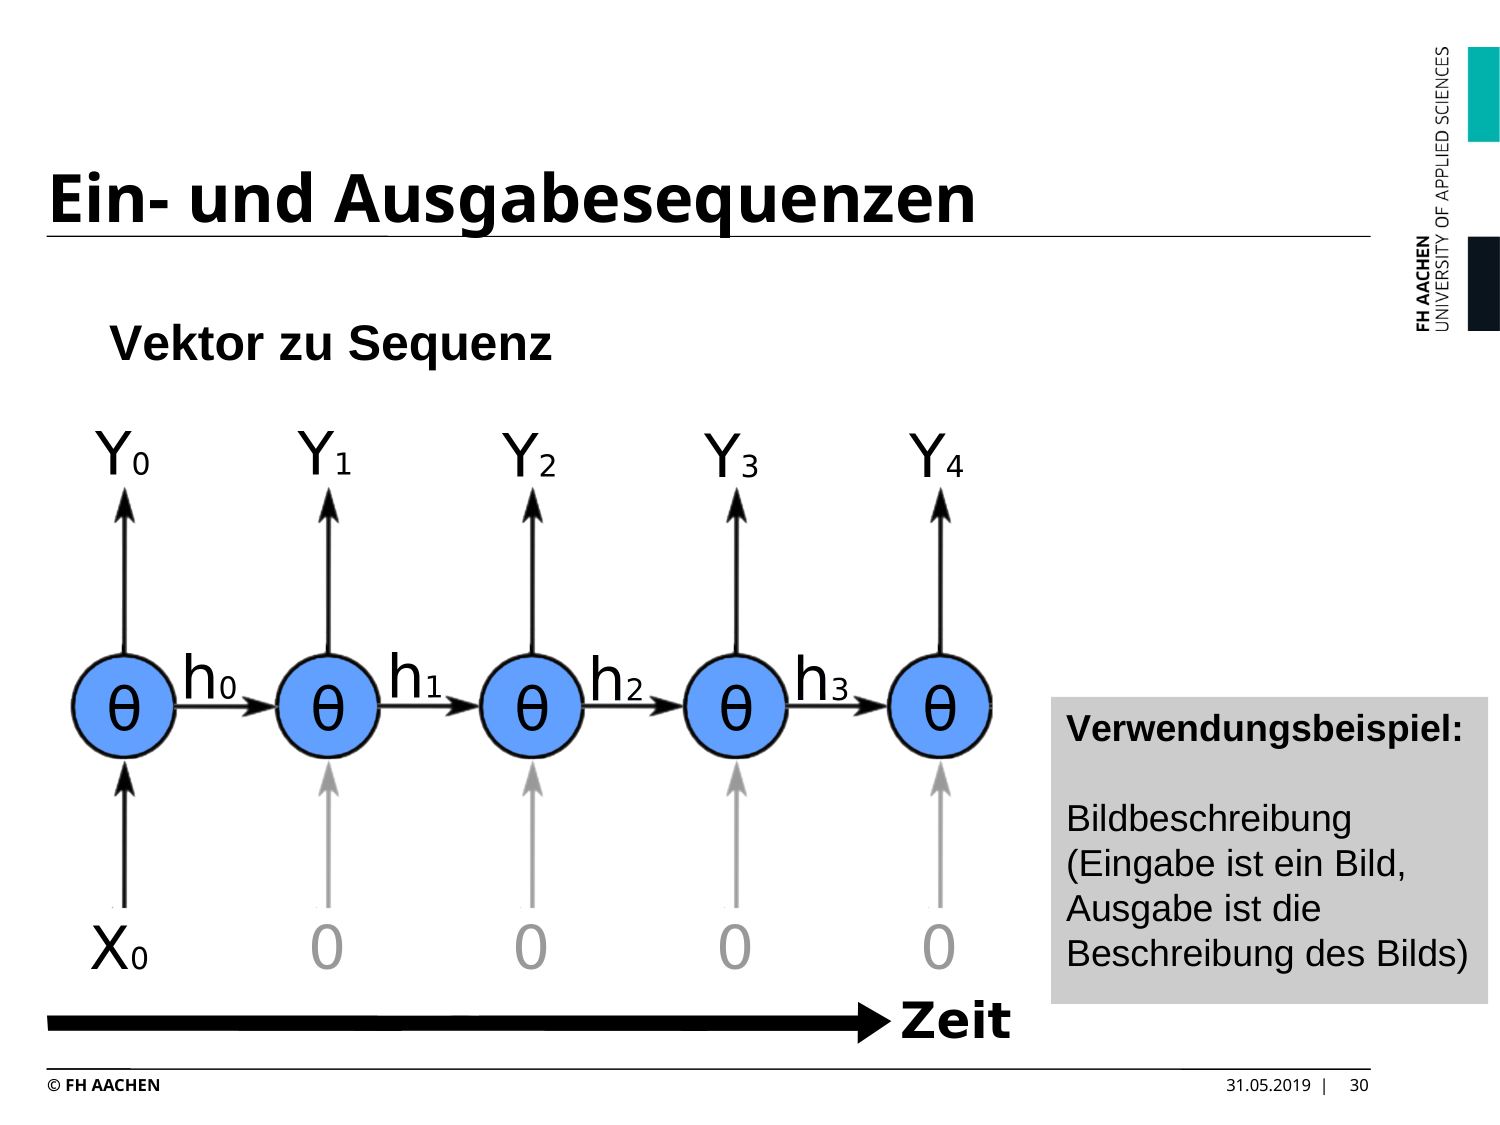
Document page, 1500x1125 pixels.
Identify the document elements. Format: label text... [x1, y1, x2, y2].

picture [47, 354, 1024, 1044]
text_box Vektor zu Sequenz [94, 303, 569, 354]
title Ein- und Ausgabesequenzen [47, 153, 1371, 237]
text_box Verwendungsbeispiel: Bildbeschreibung (Eingabe ist ein Bild, Ausgabe ist die Beschreibung des Bilds) [1051, 696, 1489, 1004]
picture [1404, 47, 1500, 331]
